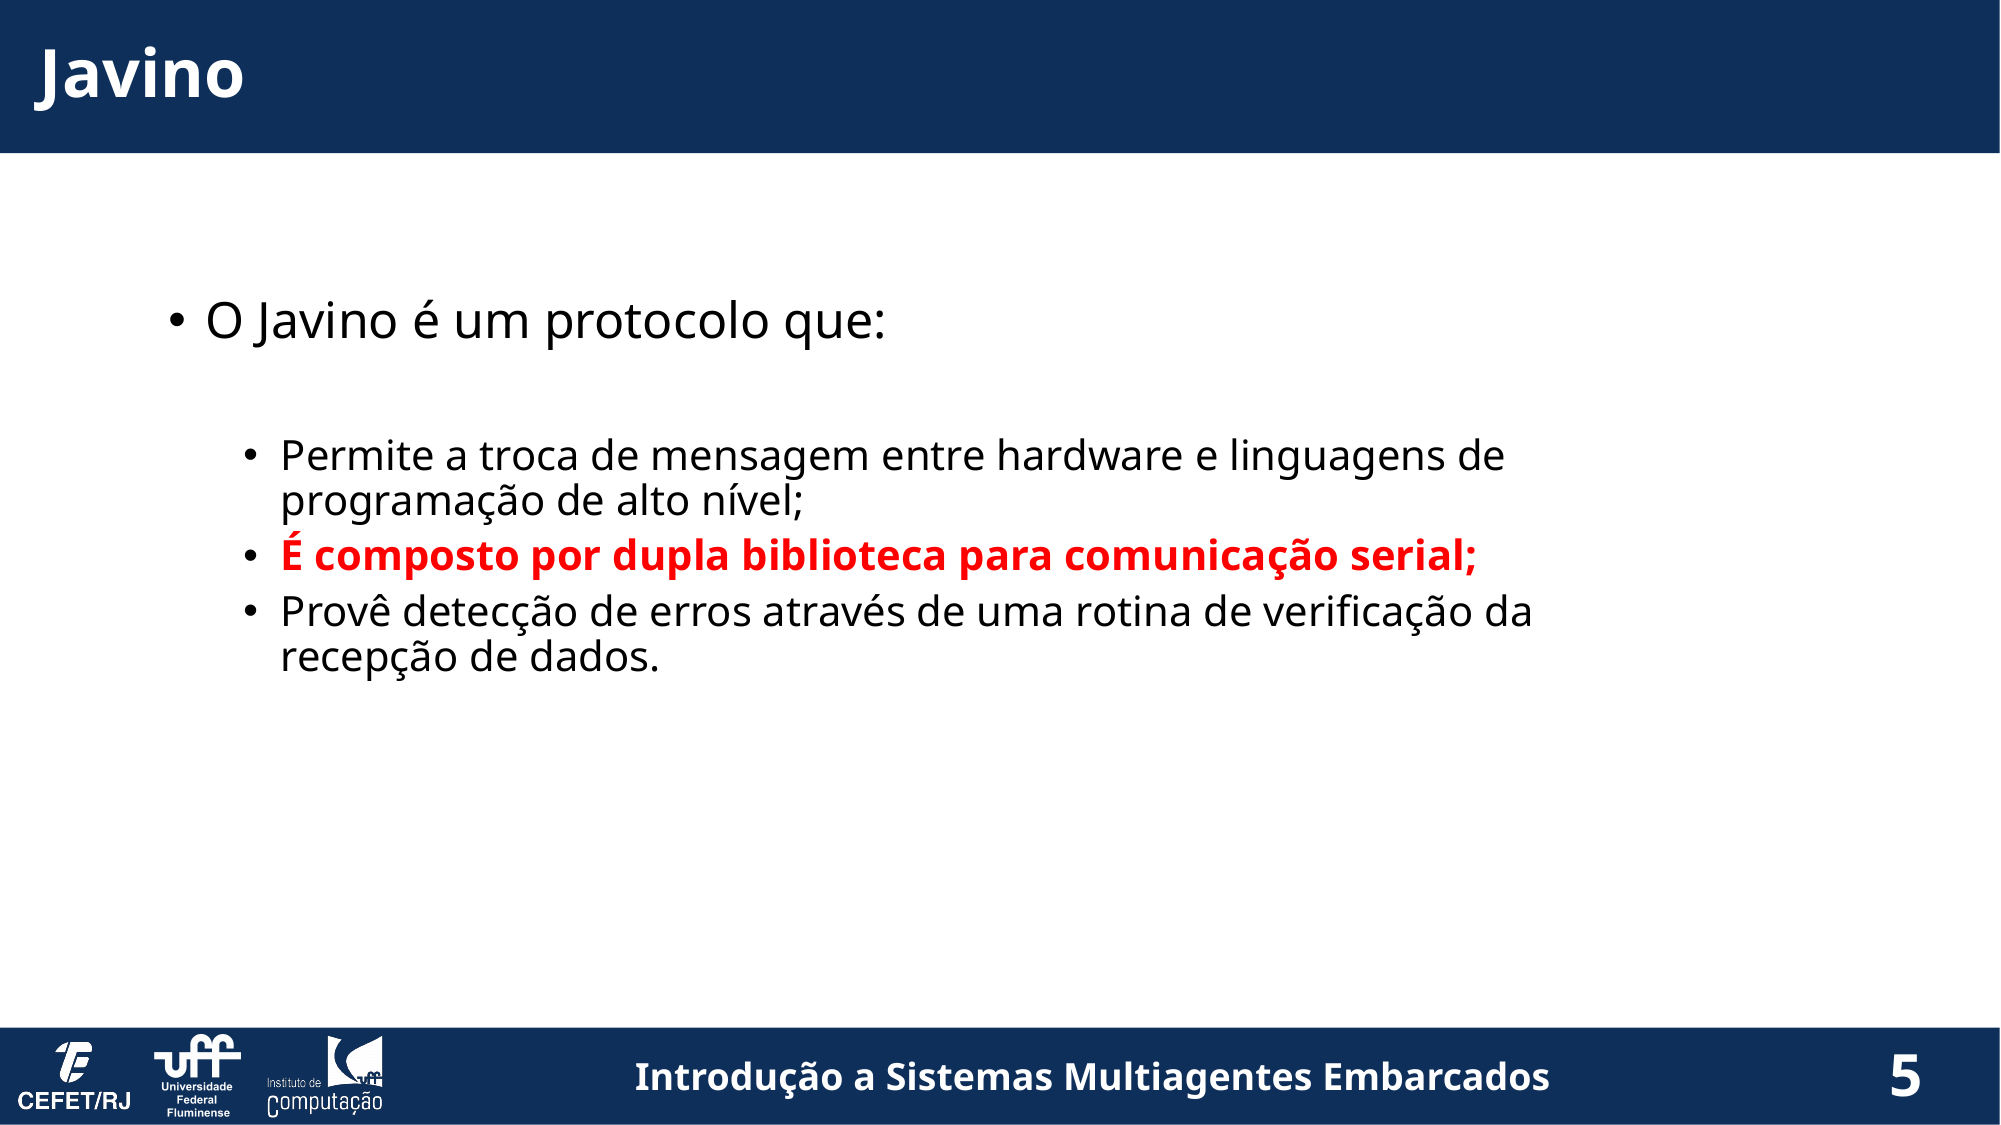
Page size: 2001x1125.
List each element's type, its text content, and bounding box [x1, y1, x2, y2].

picture [18, 1021, 130, 1125]
text_box Javino [25, 23, 2000, 119]
text_box O Javino é um protocolo que: Permite a troca de mensagem entre hardware e linguagens de programação de alto nível; É composto por dupla biblioteca para comunicação serial; Provê detecção de erros através de uma rotina de verificação da recepção de dados. [153, 287, 1654, 1063]
picture [153, 1063, 242, 1122]
picture [265, 1063, 384, 1118]
